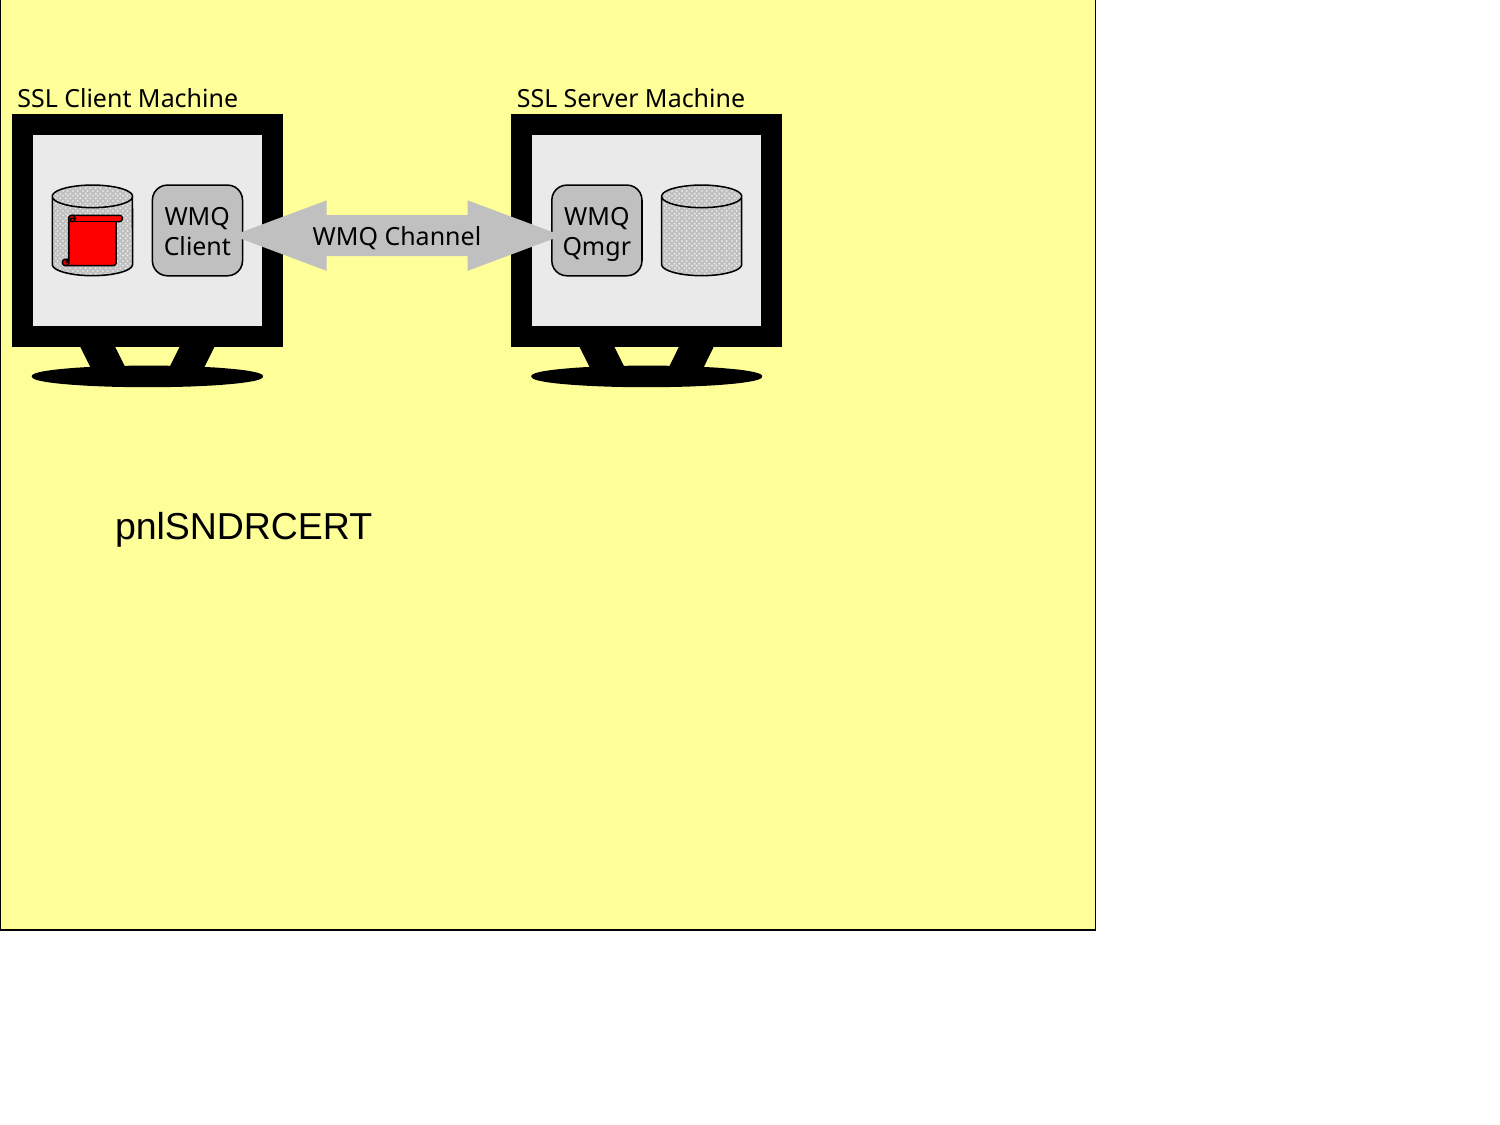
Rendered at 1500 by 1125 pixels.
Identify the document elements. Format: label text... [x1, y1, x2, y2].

text_box [0, 0, 1095, 930]
text_box SSL Client Machine [2, 74, 333, 120]
text_box WMQ Client [152, 185, 243, 276]
text_box pnlSNDRCERT [100, 494, 389, 555]
text_box WMQ Channel [262, 215, 533, 256]
text_box SSL Server Machine [501, 74, 832, 120]
text_box WMQ Qmgr [551, 185, 642, 276]
